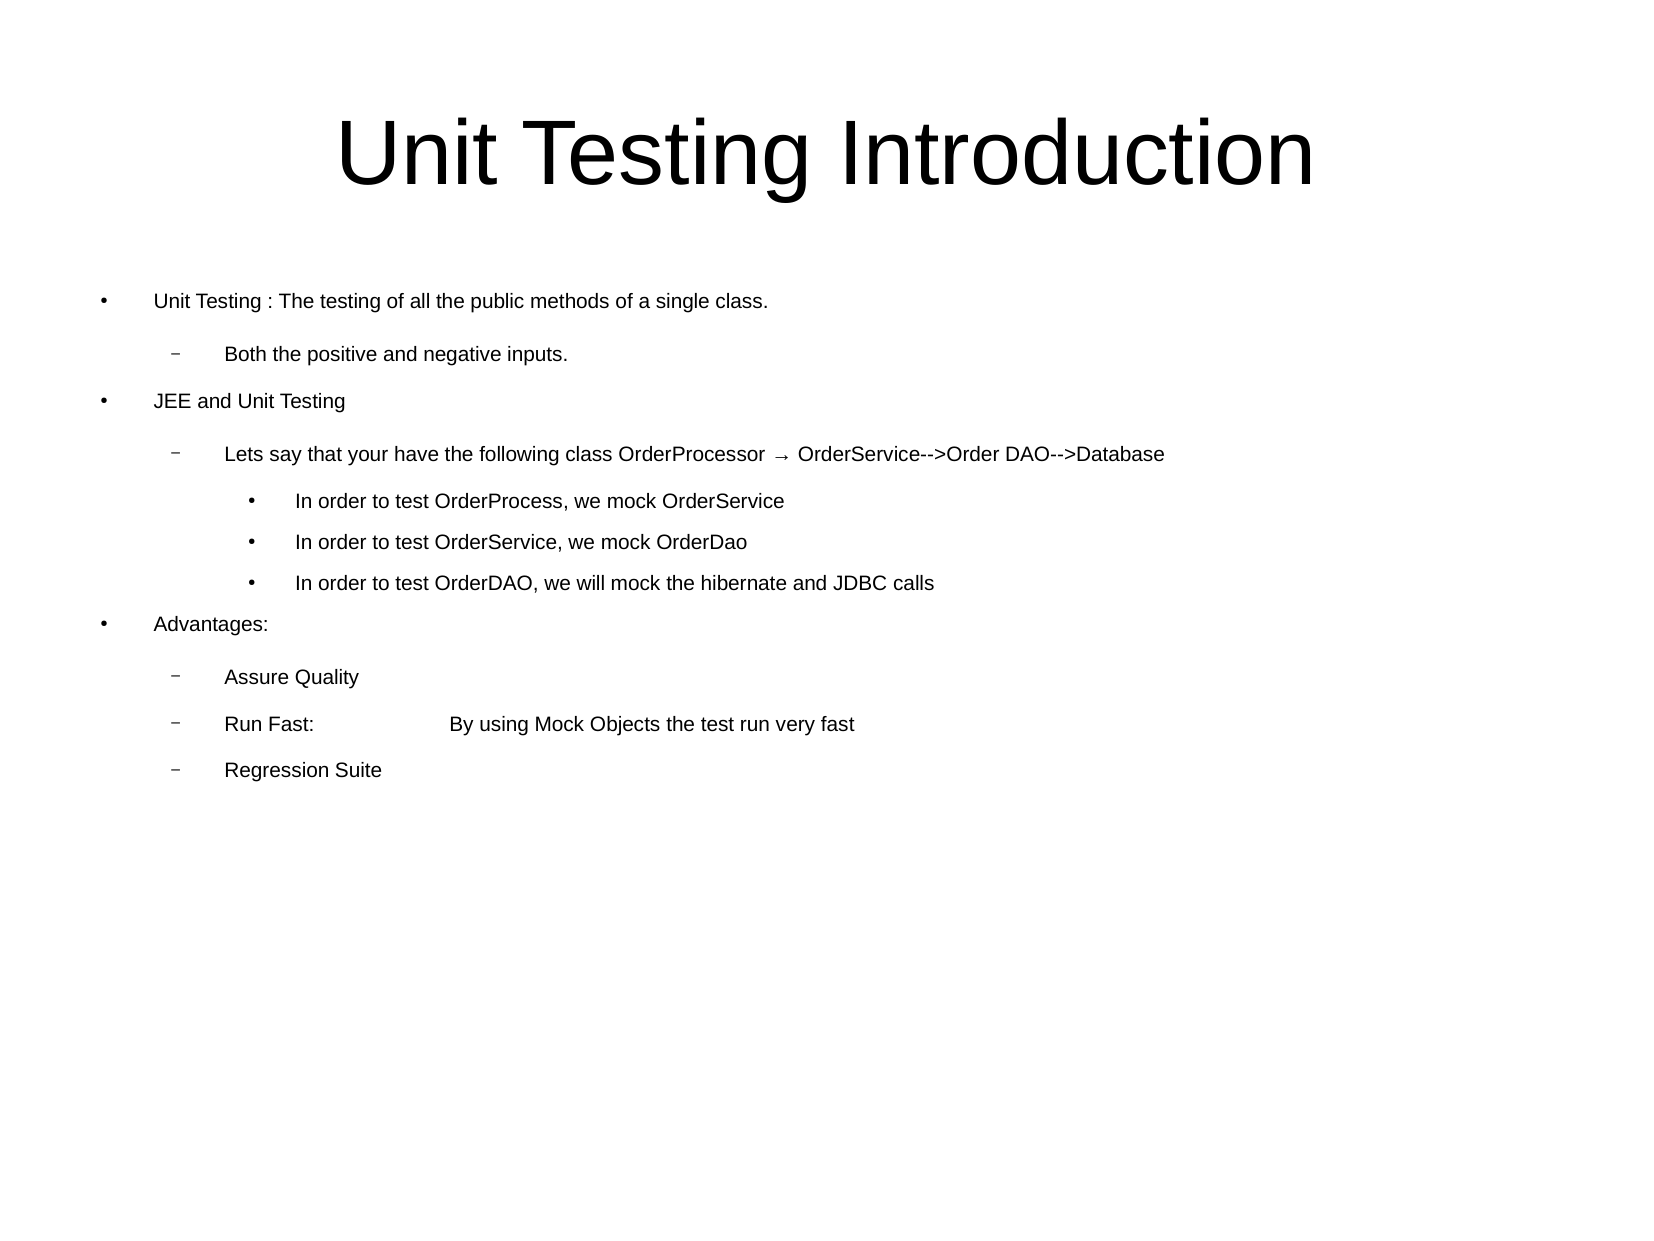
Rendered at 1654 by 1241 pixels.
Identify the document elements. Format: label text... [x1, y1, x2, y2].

title Unit Testing Introduction [82, 49, 1571, 257]
list Unit Testing : The testing of all the public methods of a single class. Both the positive and negative inputs. JEE and Unit Testing Lets say that your have the following class OrderProcessor → OrderService-->Order DAO-->Database In order to test OrderProcess, we mock OrderService In order to test OrderService, we mock OrderDao In order to test OrderDAO, we will mock the hibernate and JDBC calls Advantages: Assure Quality Run Fast: By using Mock Objects the test run very fast Regression Suite [82, 290, 1571, 1216]
